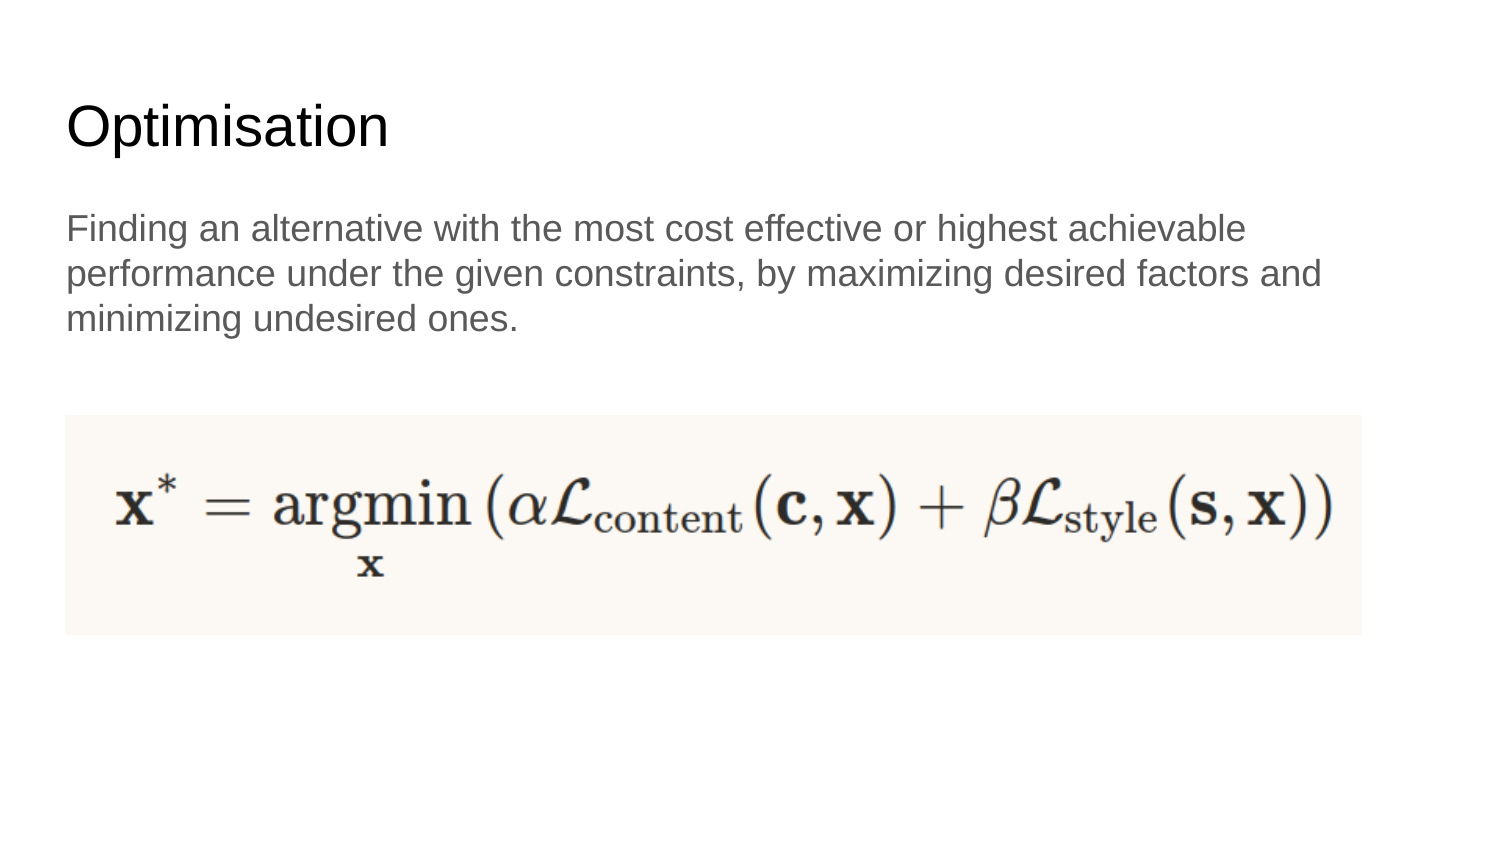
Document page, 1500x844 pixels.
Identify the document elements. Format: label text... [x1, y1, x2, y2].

picture [65, 415, 1362, 635]
title Optimisation [51, 72, 1449, 167]
list Finding an alternative with the most cost effective or highest achievable performance under the given constraints, by maximizing desired factors and minimizing undesired ones. [51, 189, 1449, 750]
